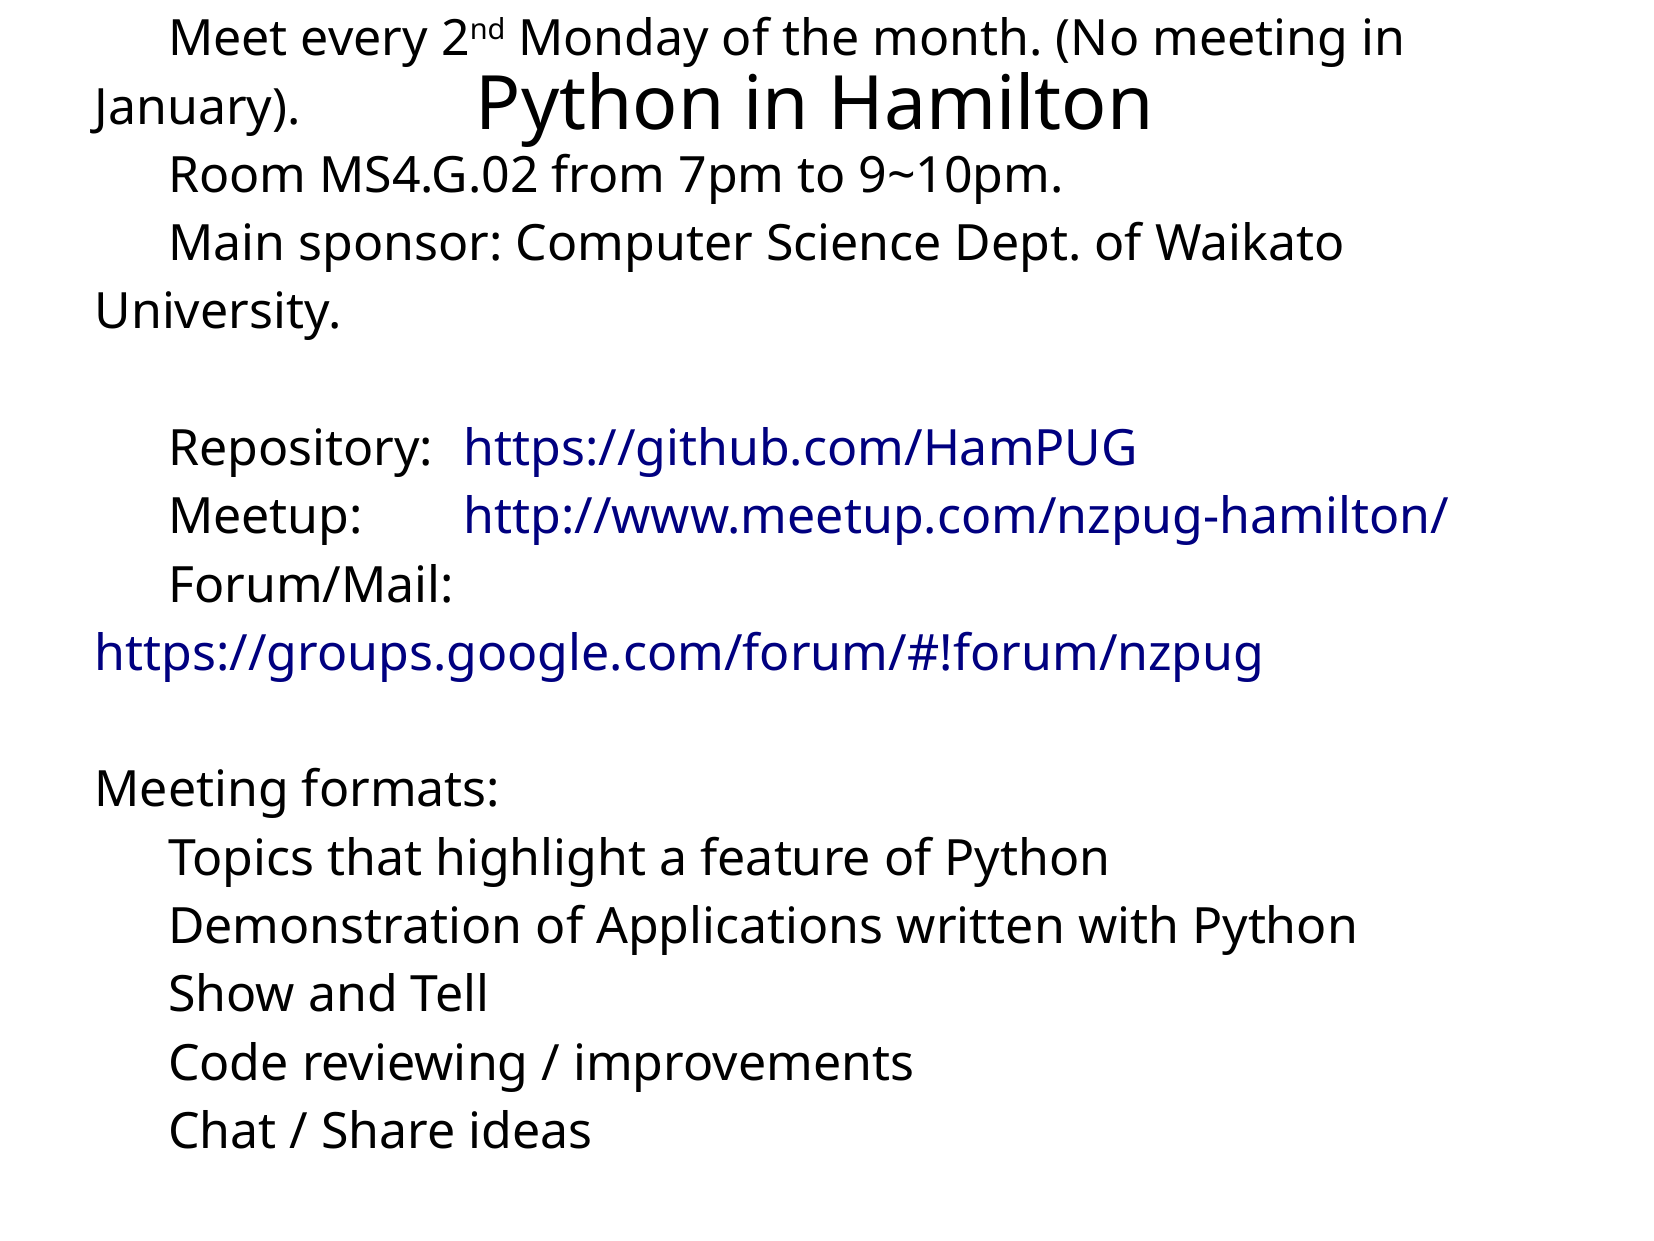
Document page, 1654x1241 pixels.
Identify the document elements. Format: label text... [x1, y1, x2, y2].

title Python in Hamilton [70, 35, 1560, 166]
title Hamilton Python User Group - HamPUG Commenced meeting in February 2014. Meet every 2nd Monday of the month. (No meeting in January). Room MS4.G.02 from 7pm to 9~10pm. Main sponsor: Computer Science Dept. of Waikato University. Repository: https://github.com/HamPUG Meetup: http://www.meetup.com/nzpug-hamilton/ Forum/Mail: https://groups.google.com/forum/#!forum/nzpug Meeting formats: Topics that highlight a feature of Python Demonstration of Applications written with Python Show and Tell Code reviewing / improvements Chat / Share ideas Informal meetings: Free admission, no membership, no committee. Main Organiser / Host: Peter Reutemann – CS Dept. Waikato Uni. [94, 153, 1583, 1217]
